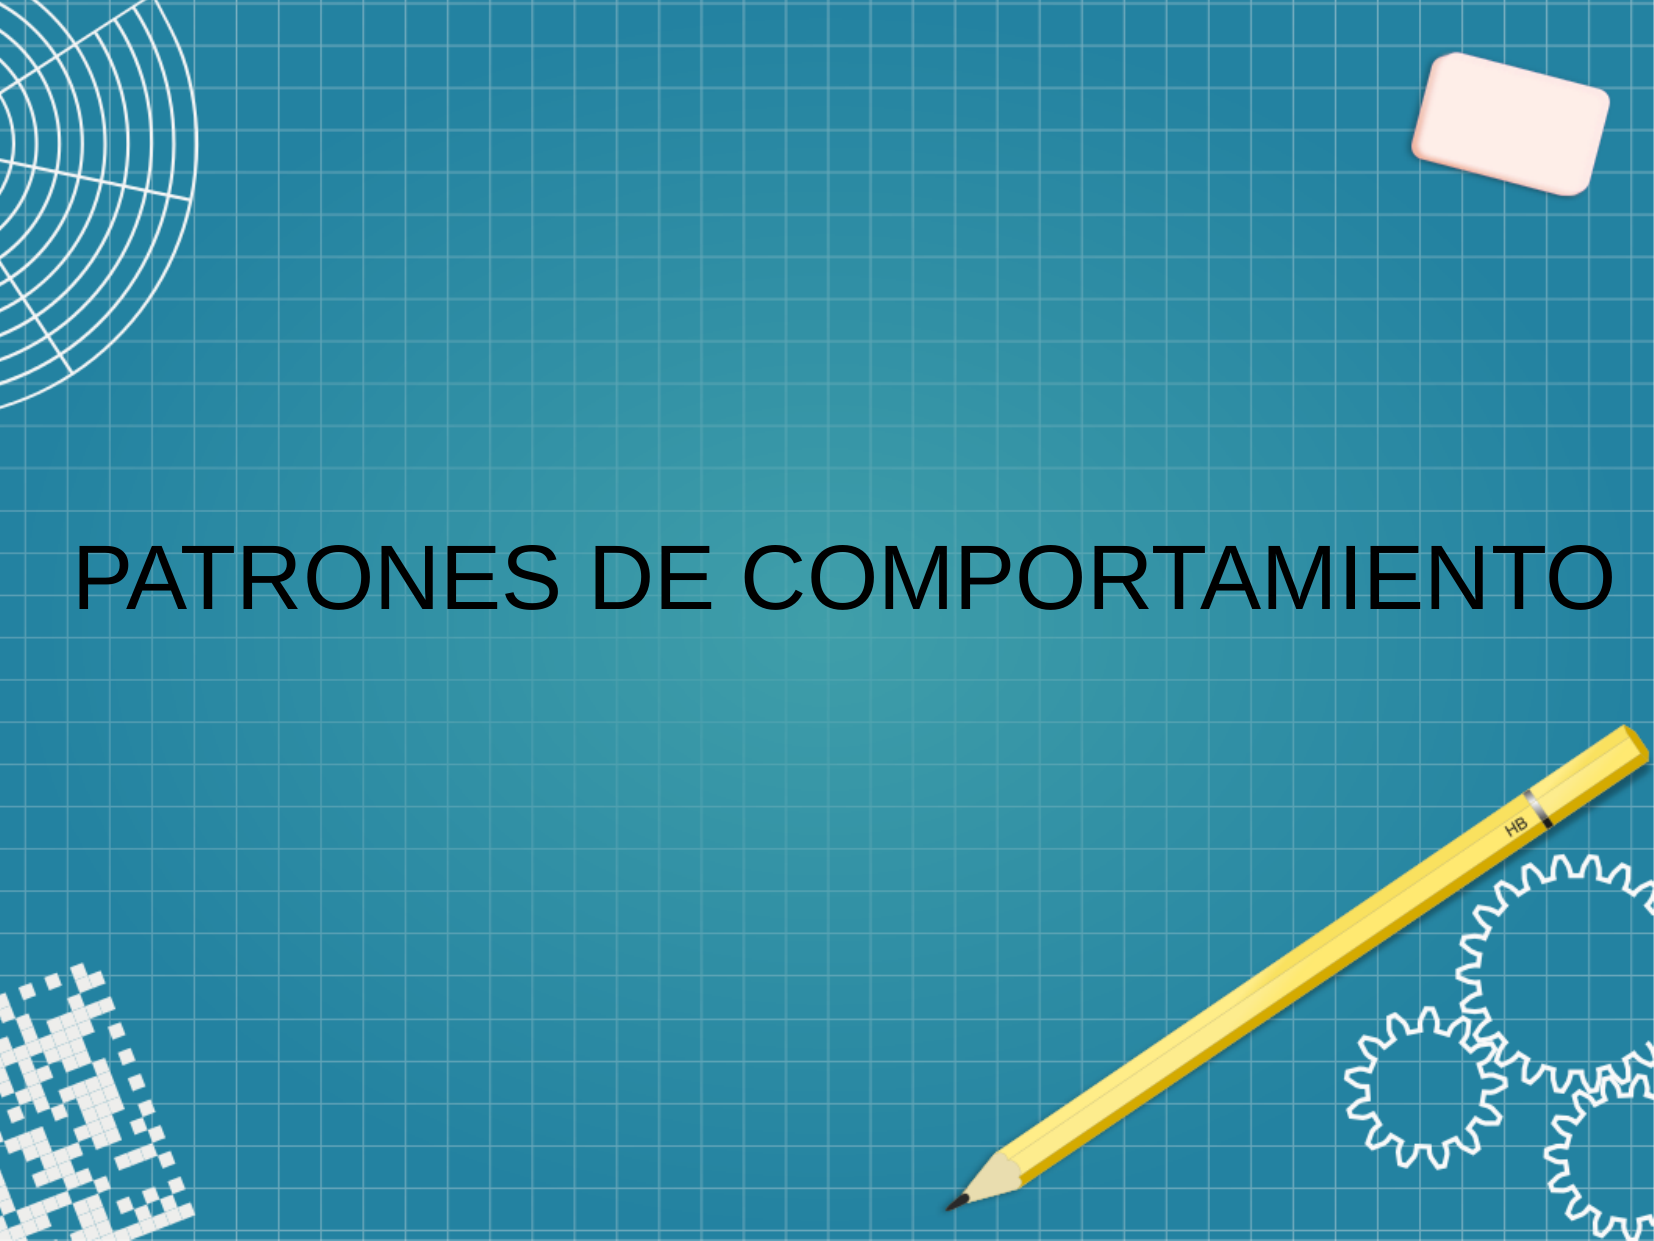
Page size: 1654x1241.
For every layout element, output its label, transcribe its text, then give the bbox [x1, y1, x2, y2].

picture [0, 0, 1654, 1241]
text_box PATRONES DE COMPORTAMIENTO [57, 519, 1654, 740]
